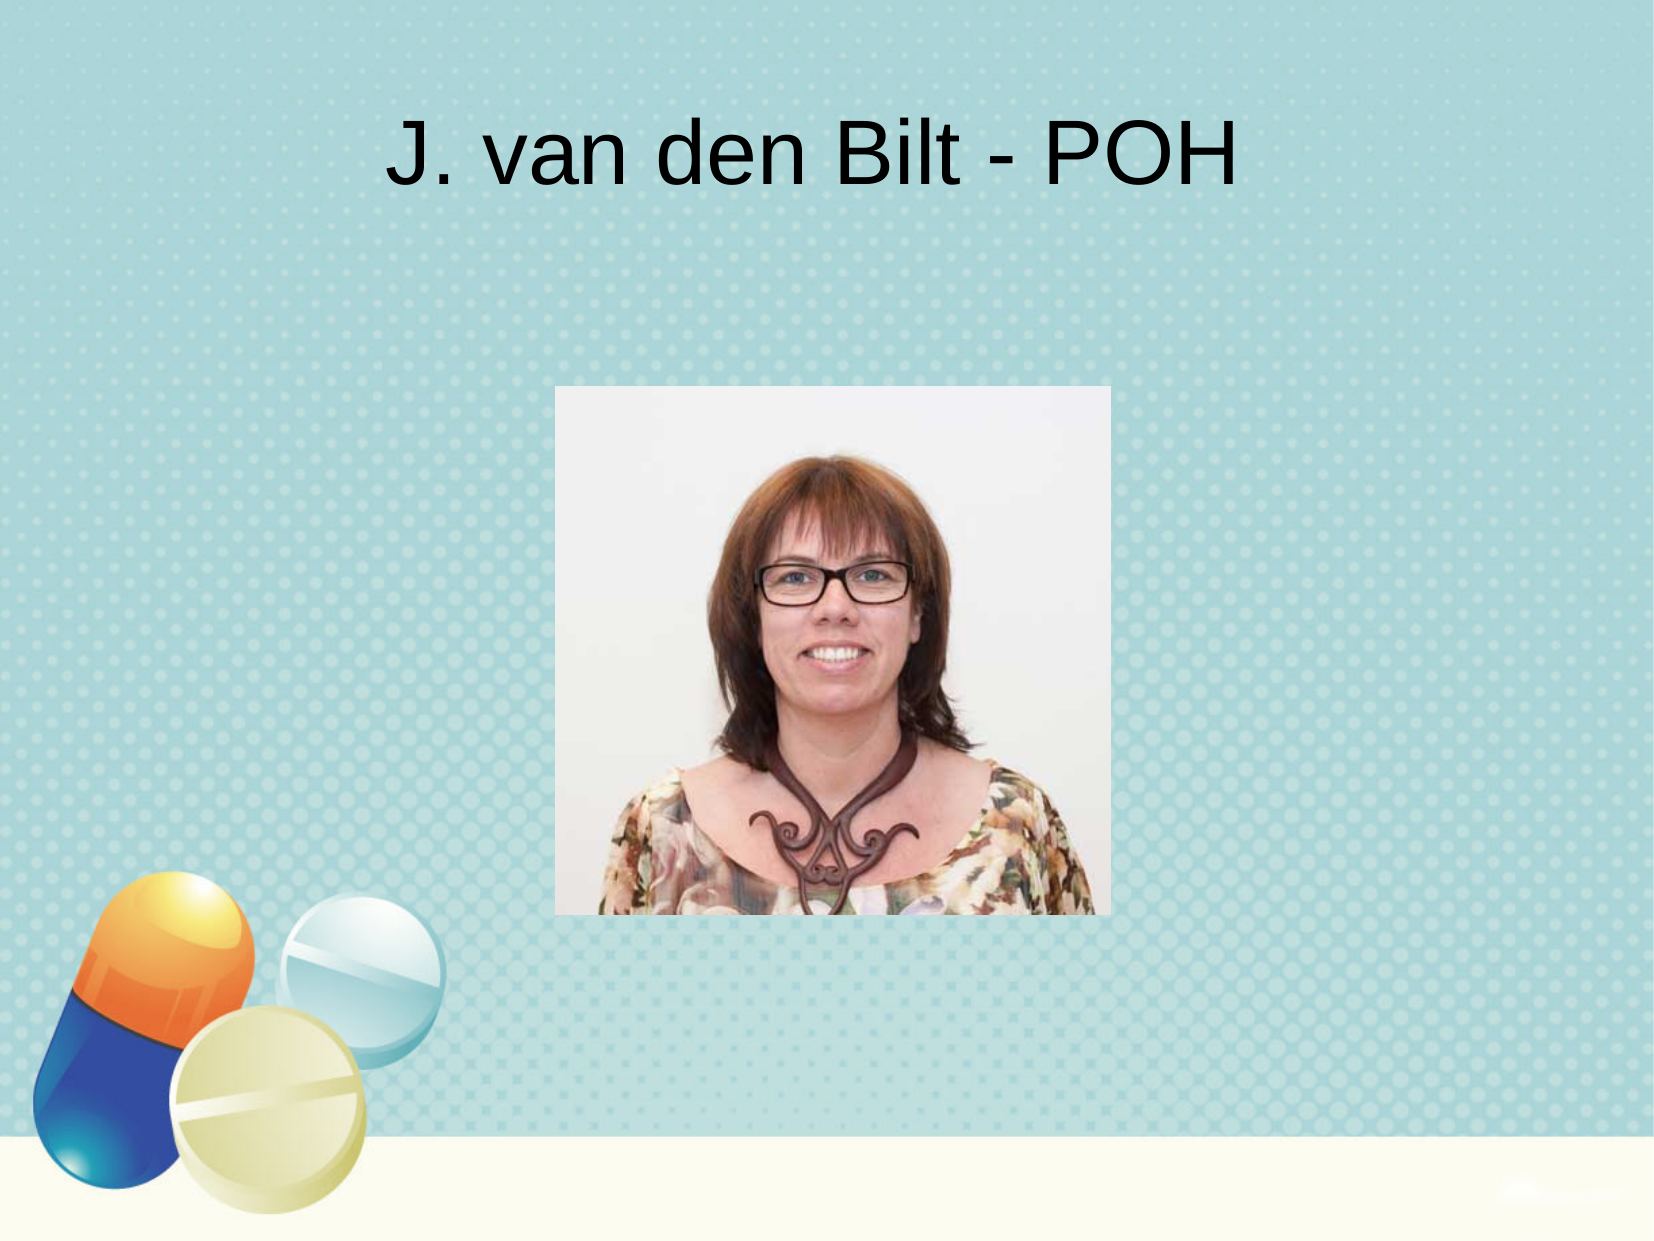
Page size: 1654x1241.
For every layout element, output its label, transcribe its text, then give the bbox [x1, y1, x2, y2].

title J. van den Bilt - POH [82, 49, 1571, 257]
picture [0, 0, 1654, 1241]
